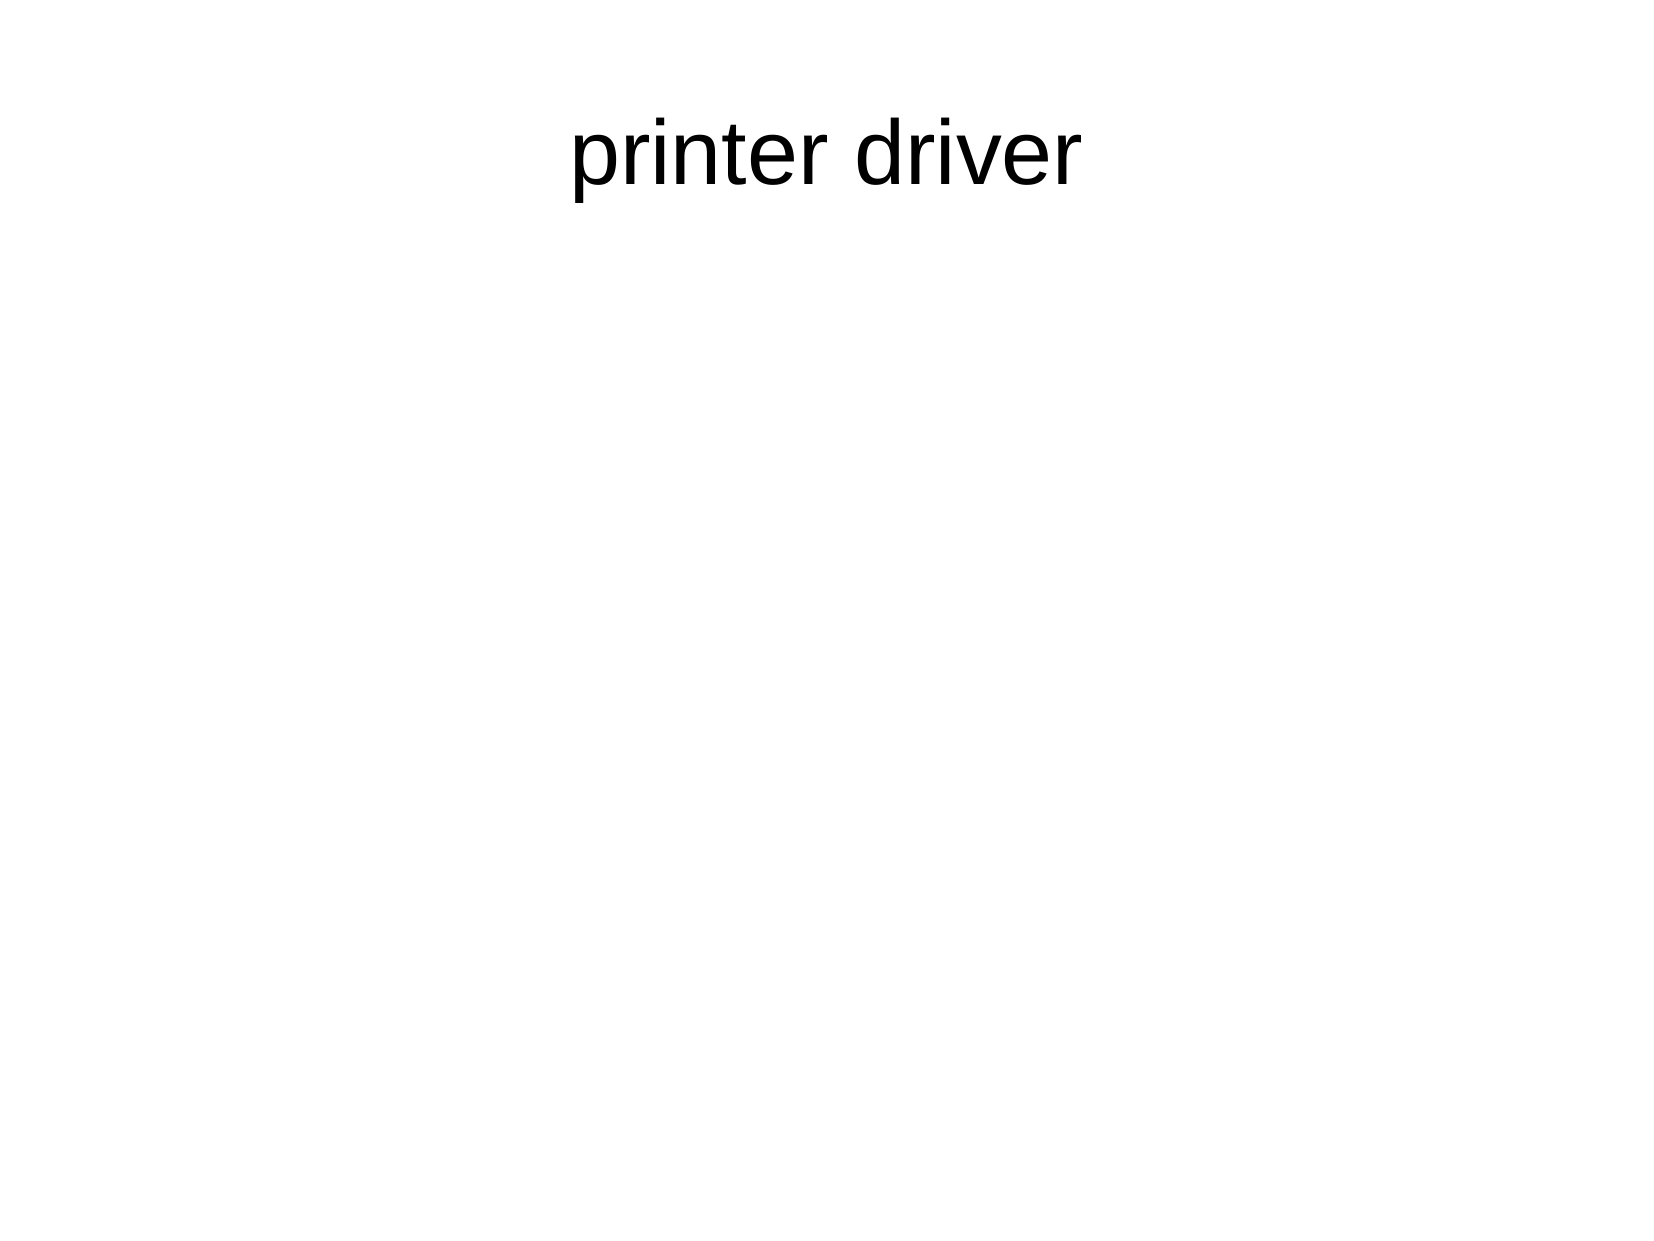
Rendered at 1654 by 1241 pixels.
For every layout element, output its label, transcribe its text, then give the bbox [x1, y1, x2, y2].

title printer driver [82, 49, 1571, 257]
